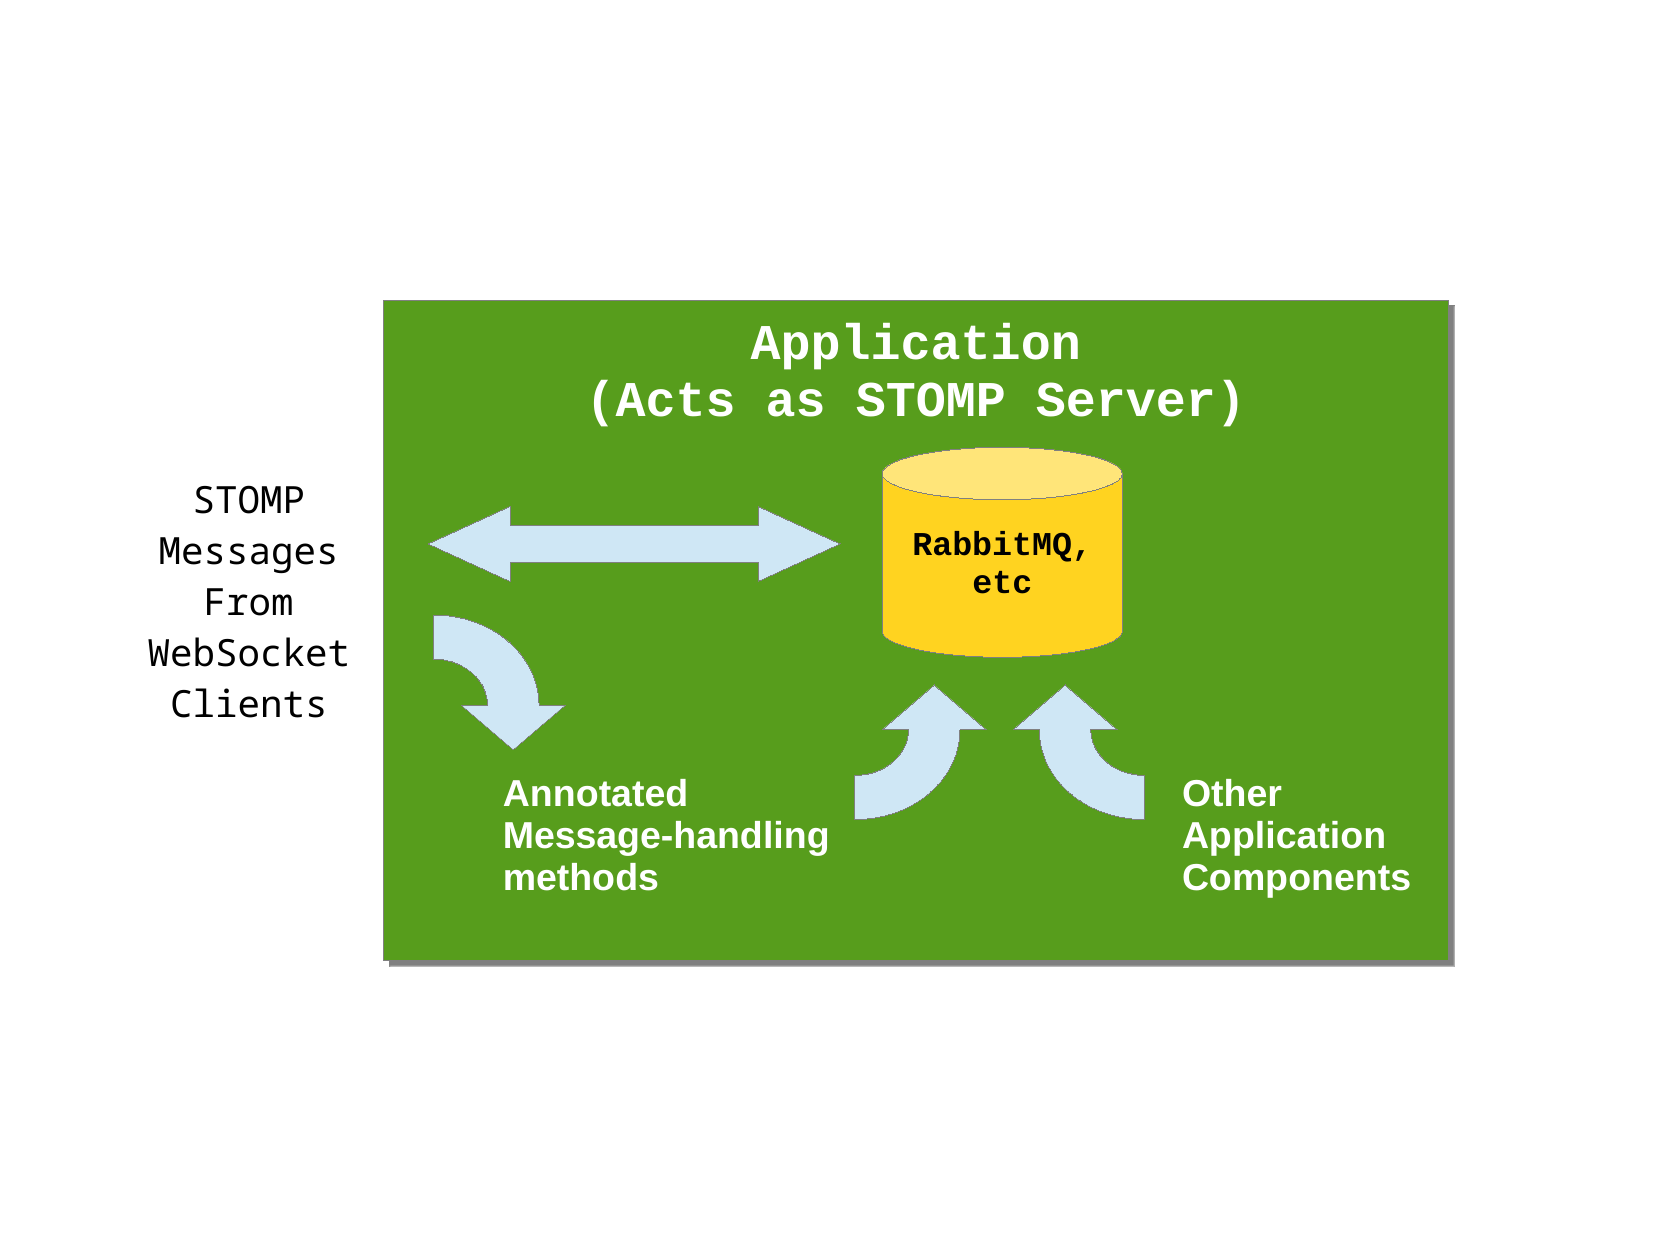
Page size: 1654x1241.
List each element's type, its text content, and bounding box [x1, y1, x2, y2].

text_box Application (Acts as STOMP Server) [383, 300, 1449, 961]
text_box [854, 684, 987, 820]
text_box Other Application Components [1167, 765, 1434, 906]
text_box [428, 506, 841, 582]
text_box STOMP Messages From WebSocket Clients [132, 465, 365, 699]
text_box RabbitMQ, etc [882, 475, 1123, 658]
text_box [1013, 684, 1145, 820]
text_box Annotated Message-handling methods [488, 765, 894, 906]
text_box [433, 615, 566, 750]
